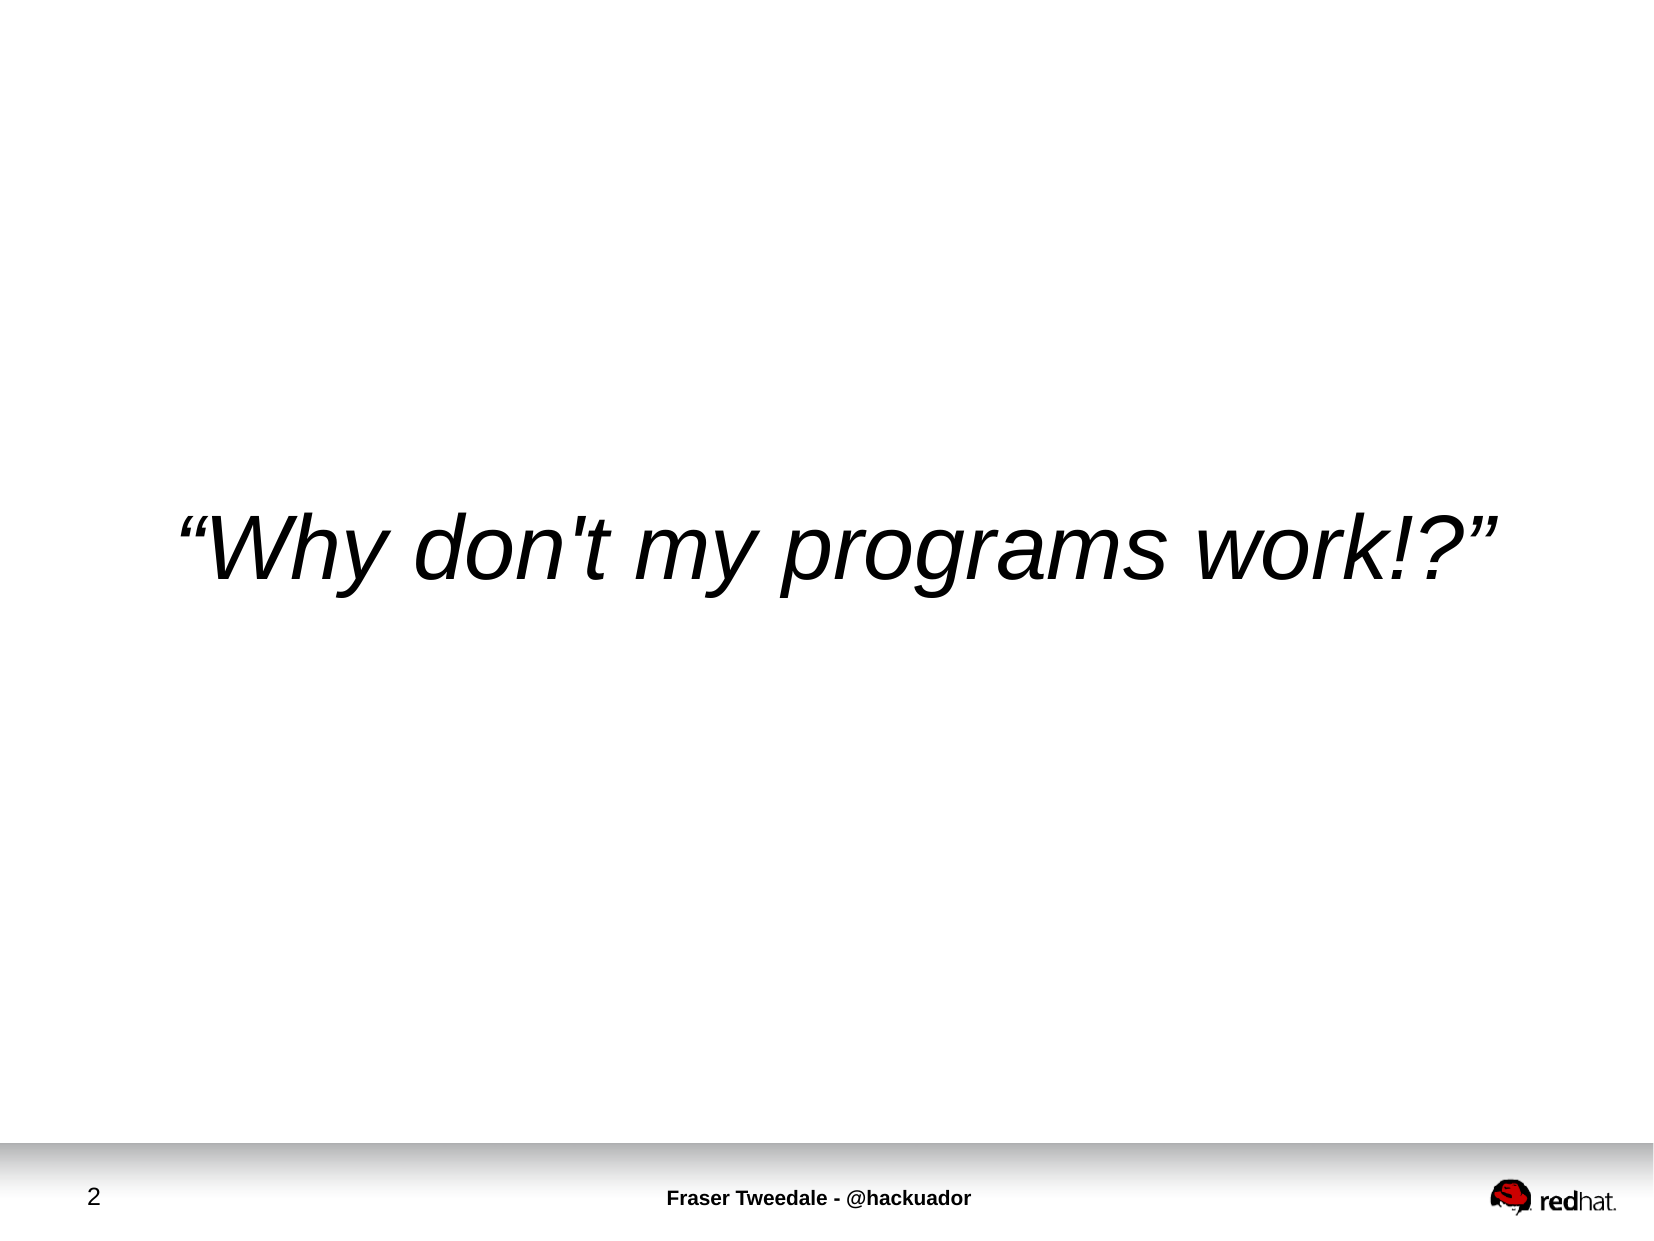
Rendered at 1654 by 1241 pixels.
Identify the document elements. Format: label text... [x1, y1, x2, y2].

picture [0, 1143, 1654, 1241]
list “Why don't my programs work!?” [86, 232, 1576, 1027]
